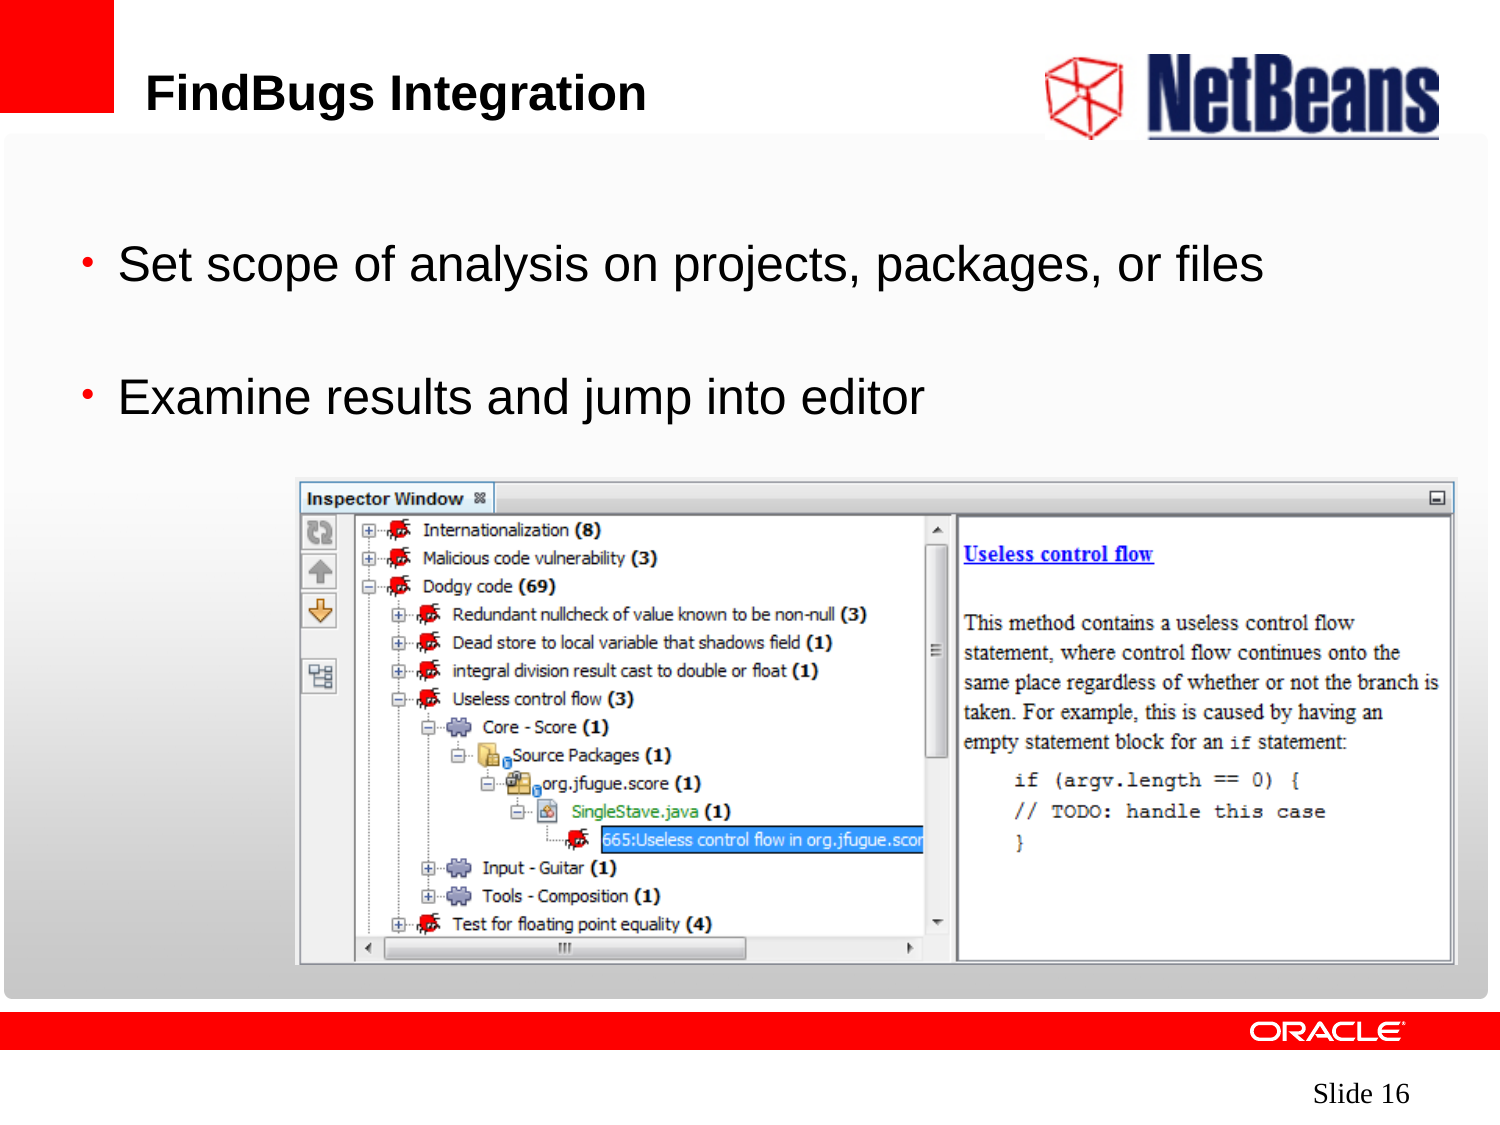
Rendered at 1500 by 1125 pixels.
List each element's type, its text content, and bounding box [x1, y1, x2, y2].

list Set scope of analysis on projects, packages, or files Examine results and jump into editor [80, 159, 1343, 939]
picture [4, 54, 1488, 999]
picture [0, 0, 114, 113]
title FindBugs Integration [130, 30, 1020, 159]
picture [0, 1012, 1500, 1050]
